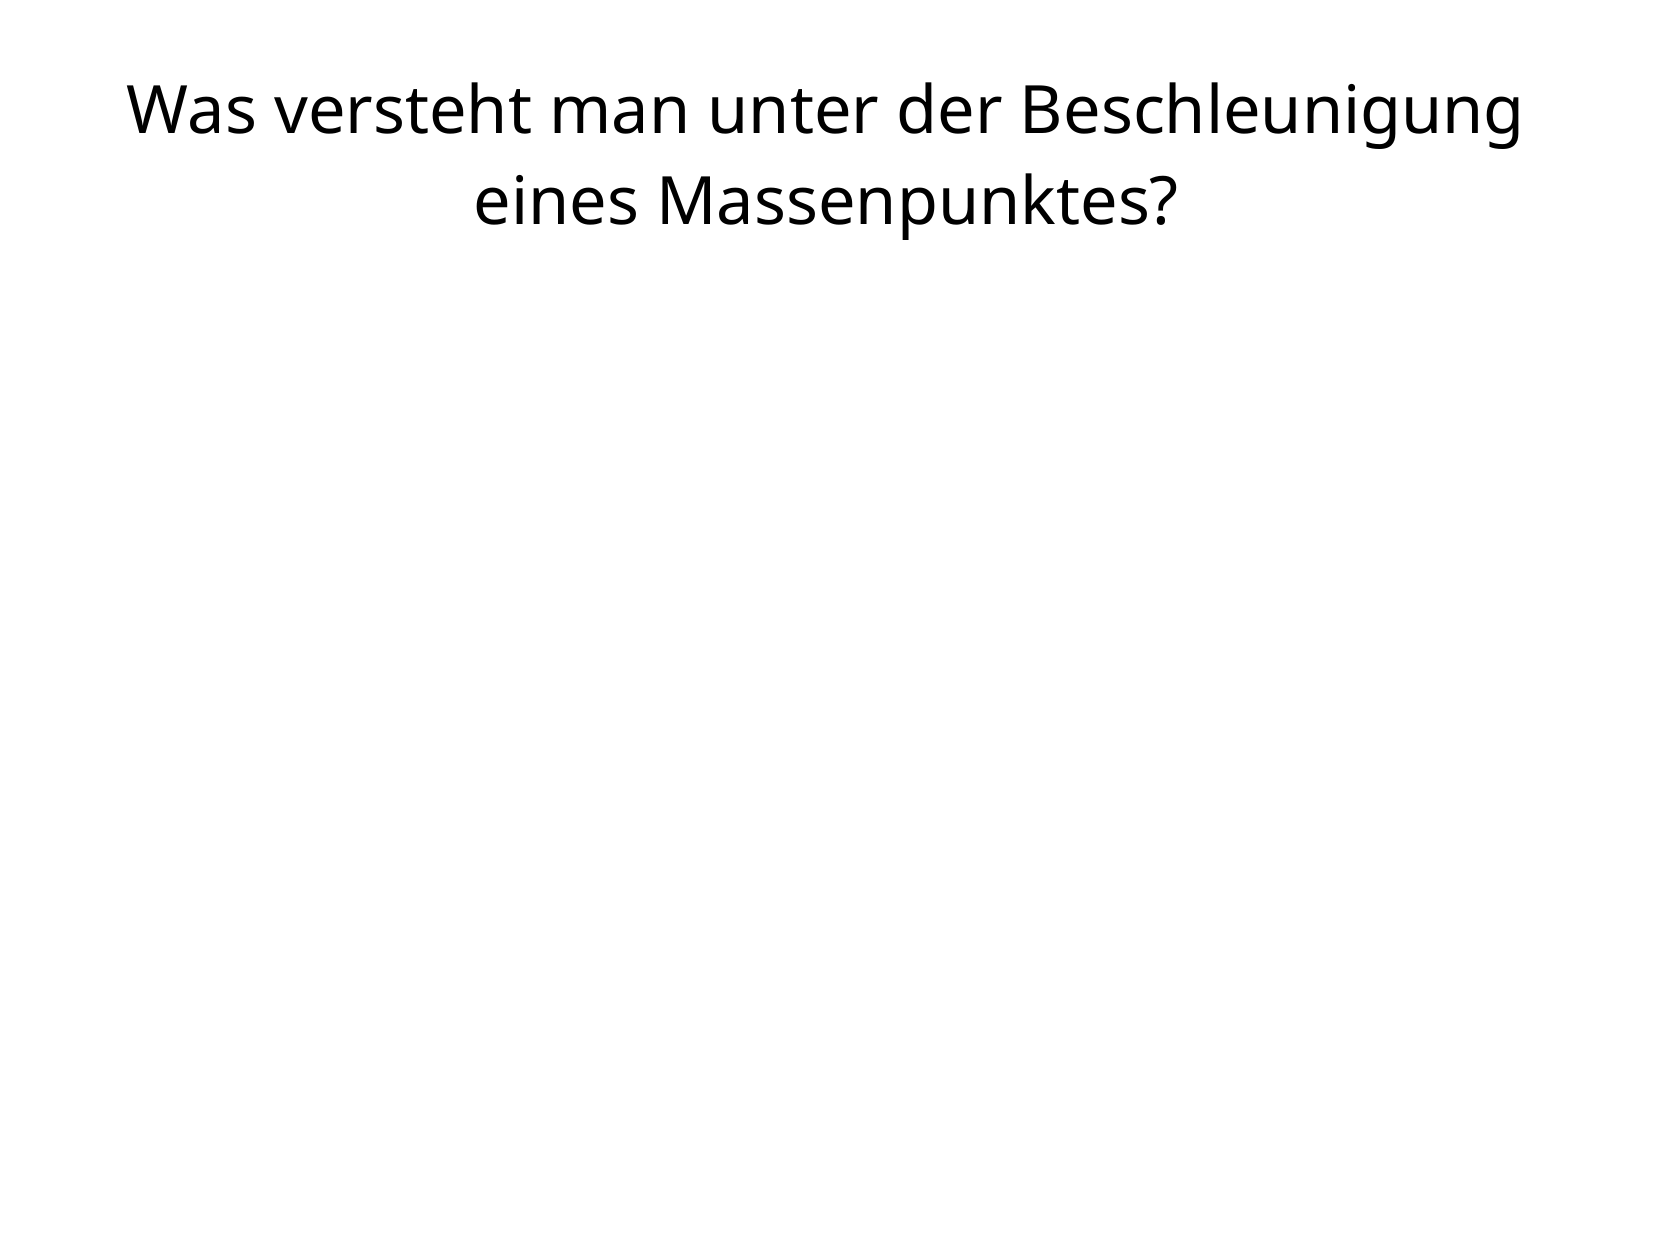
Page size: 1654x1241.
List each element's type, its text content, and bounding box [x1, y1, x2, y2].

title Was versteht man unter der Beschleunigung eines Massenpunktes? [82, 49, 1571, 257]
